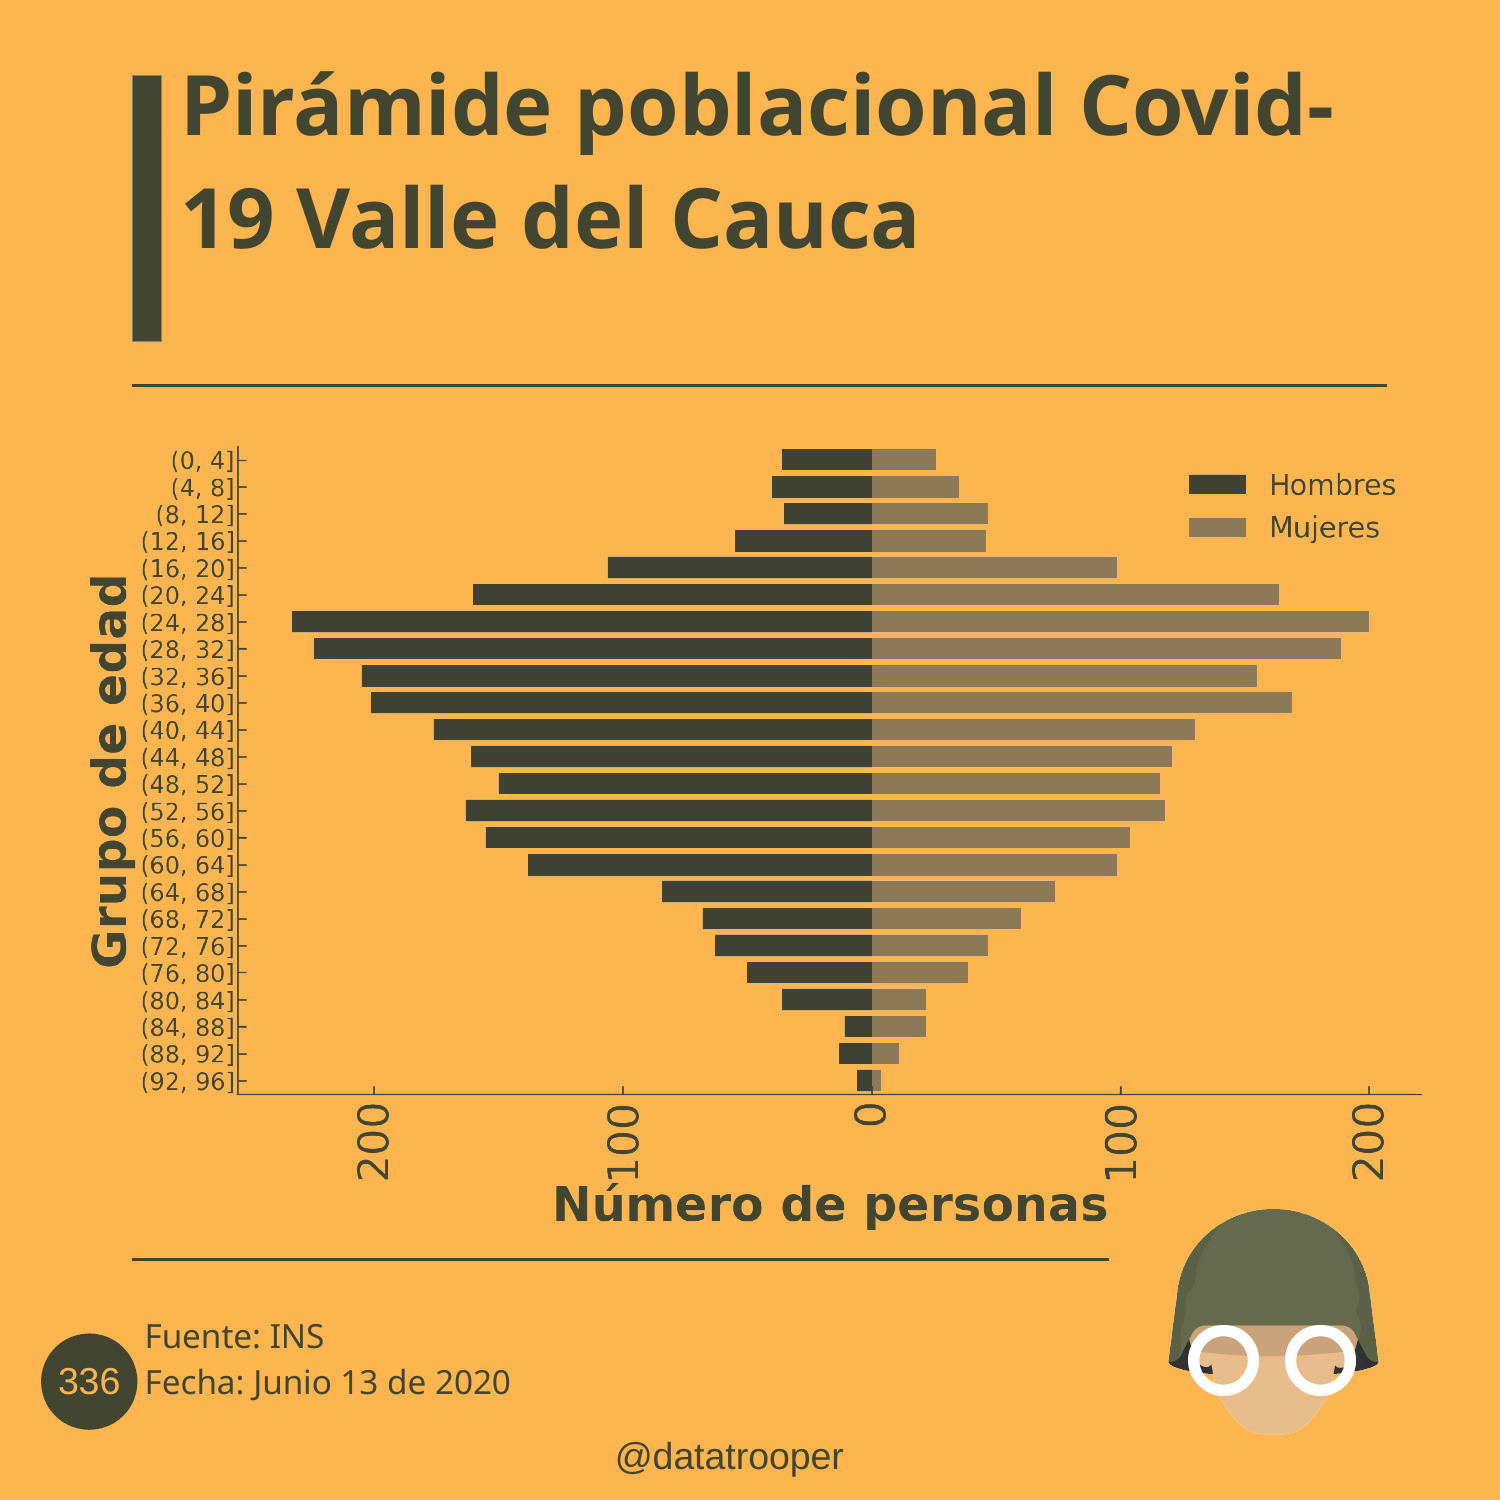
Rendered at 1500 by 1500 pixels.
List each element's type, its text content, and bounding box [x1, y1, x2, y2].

picture [90, 446, 1422, 1500]
title Pirámide poblacional Covid-19 Valle del Cauca [180, 64, 1351, 255]
